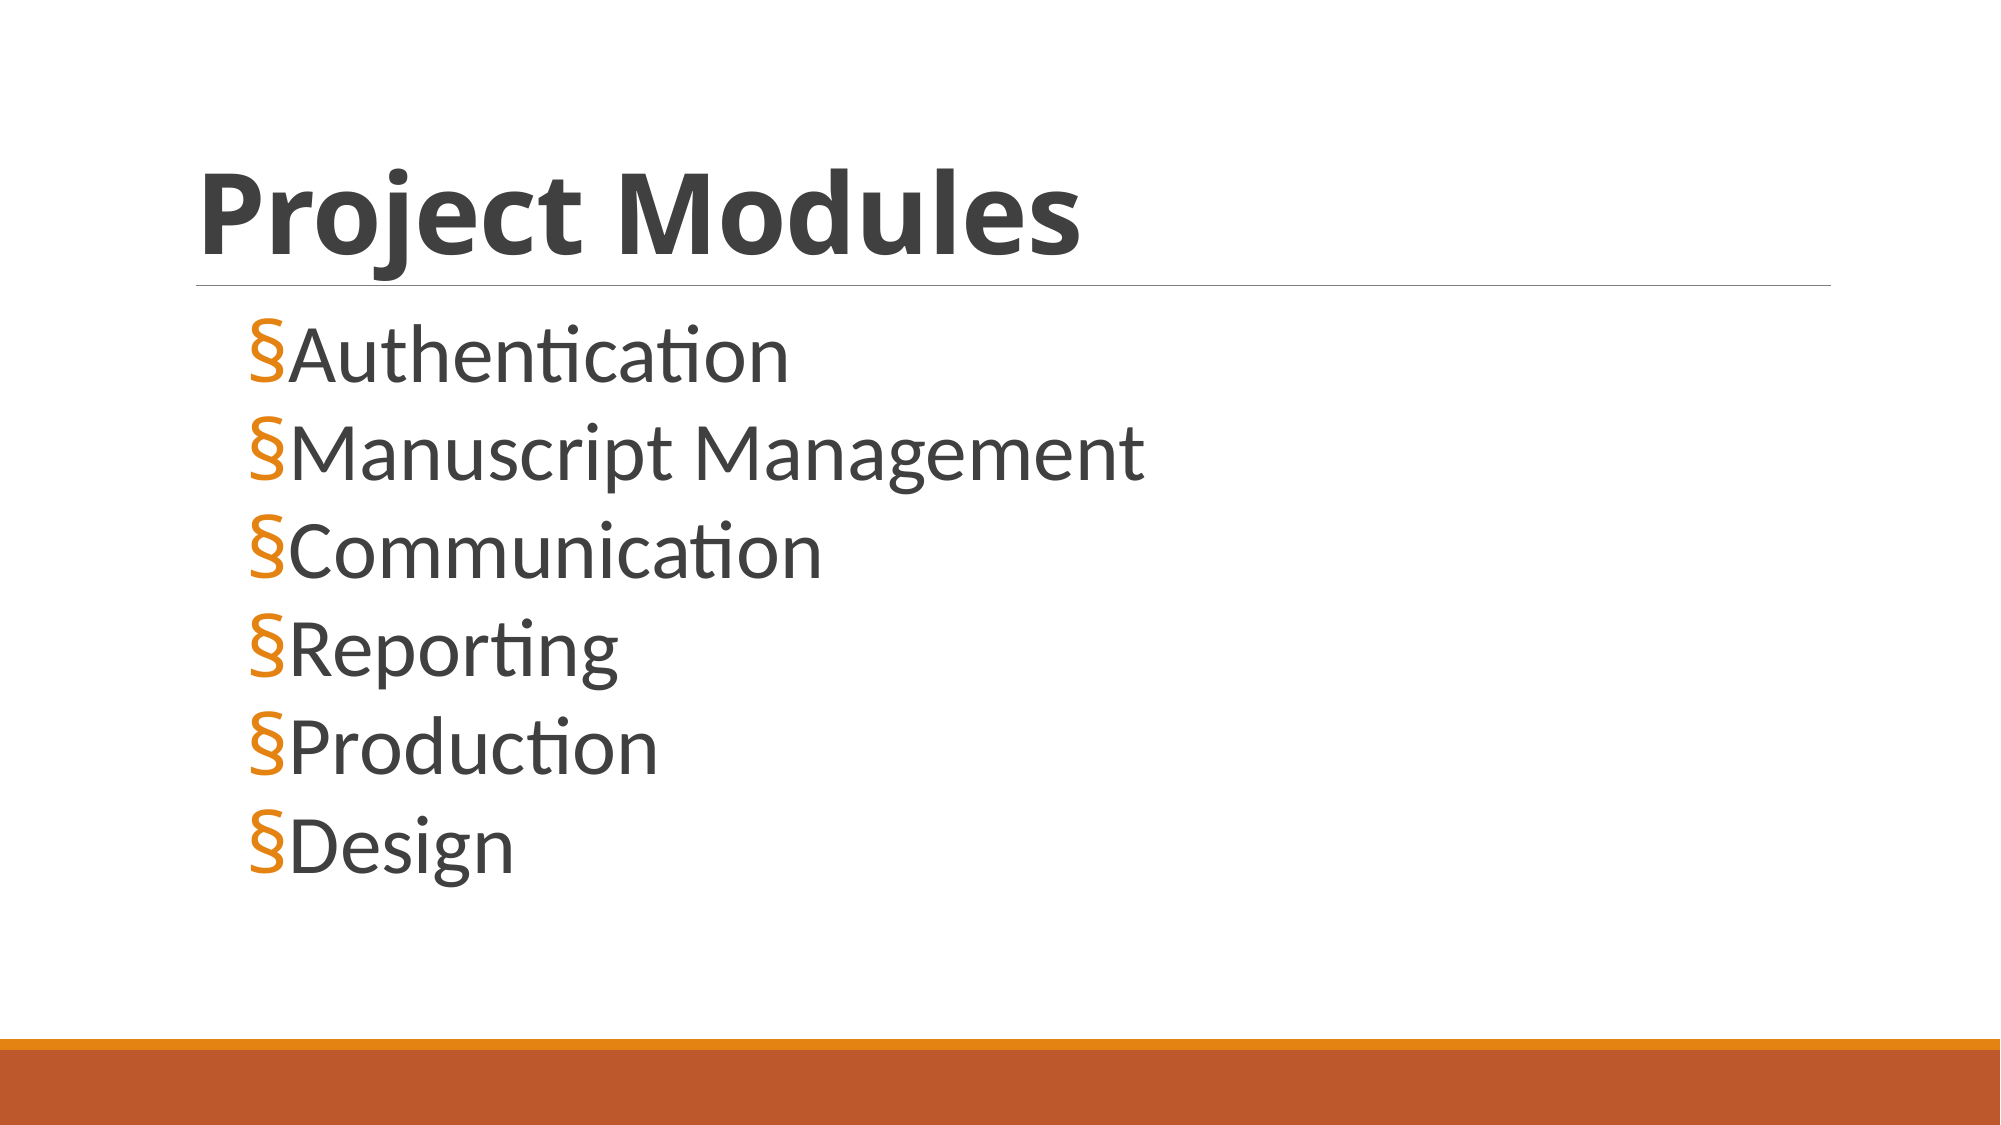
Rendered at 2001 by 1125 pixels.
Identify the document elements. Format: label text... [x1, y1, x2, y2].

title Project Modules [180, 47, 1831, 286]
list Authentication Manuscript Management Communication Reporting Production Design [180, 302, 1831, 963]
